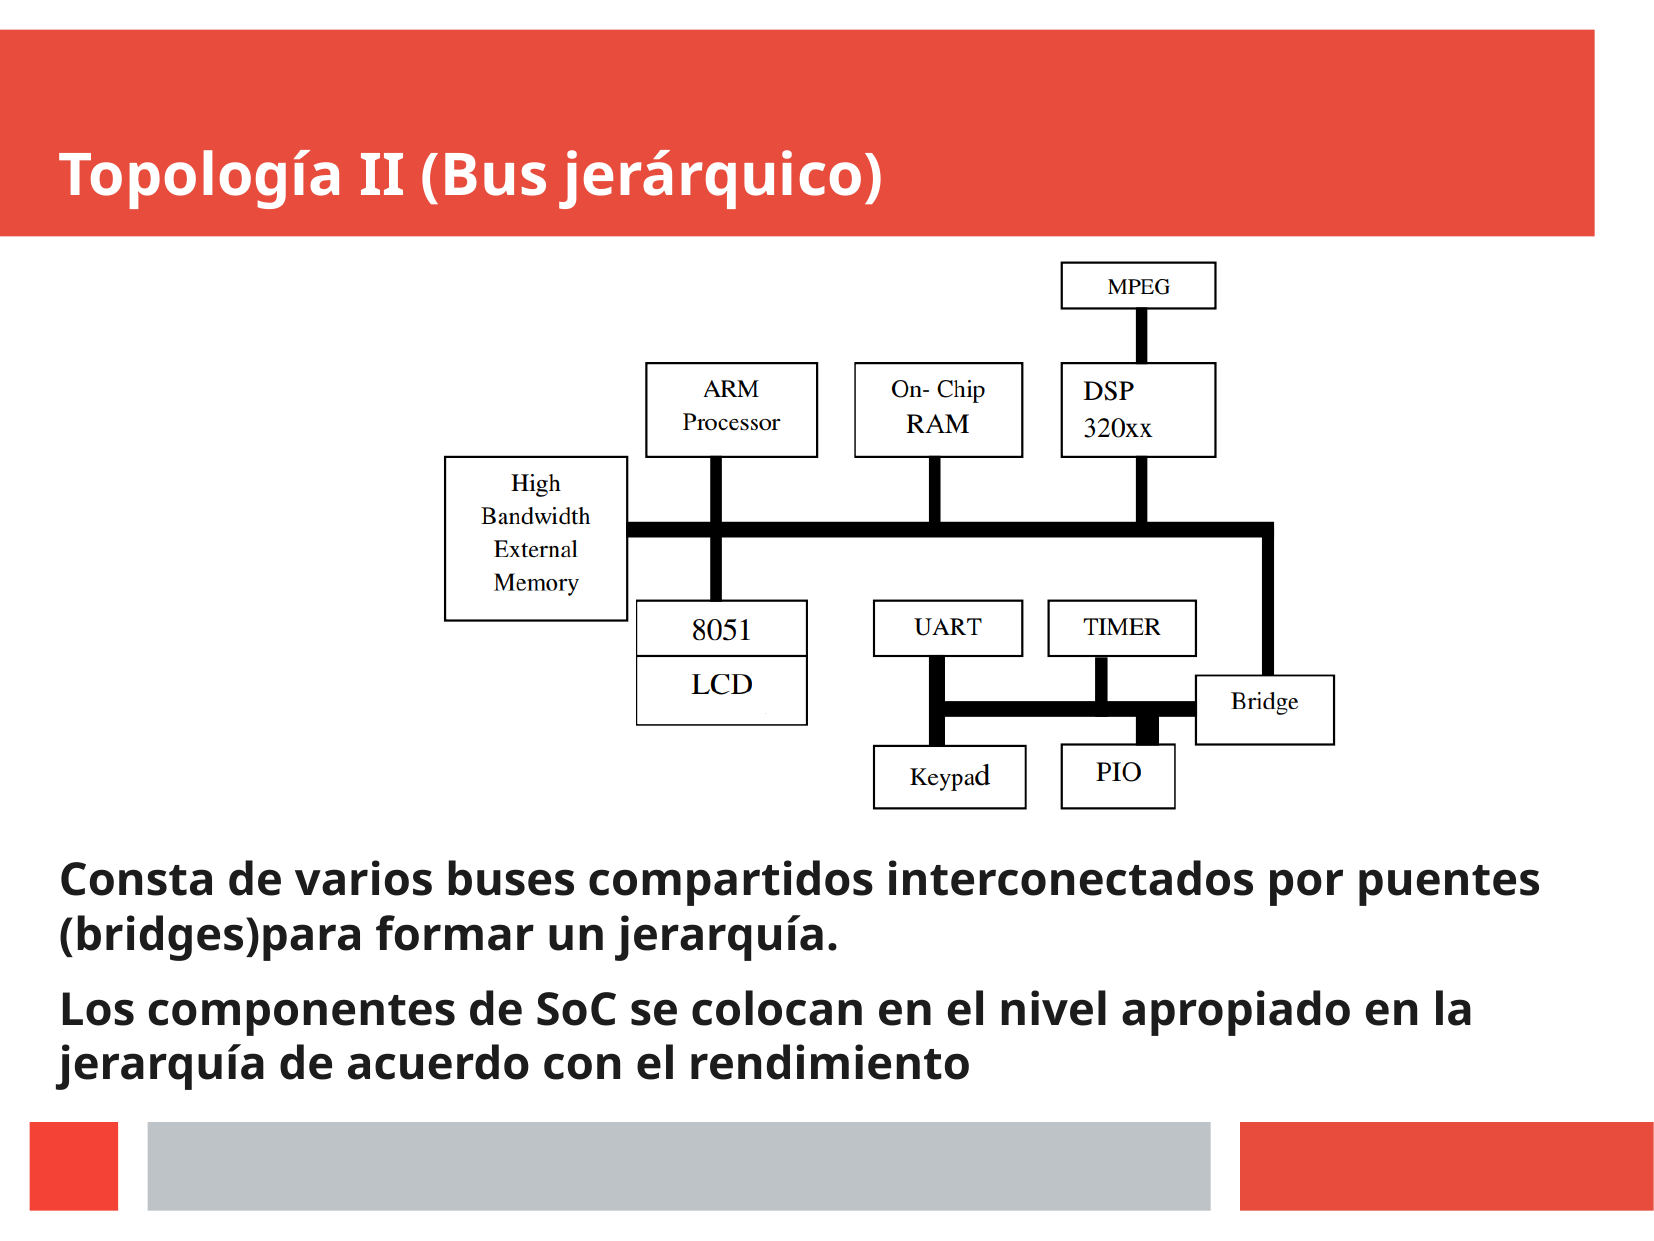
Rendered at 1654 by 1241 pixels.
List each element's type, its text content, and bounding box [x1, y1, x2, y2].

title Topología II (Bus jerárquico) [59, 59, 1595, 207]
list Consta de varios buses compartidos interconectados por puentes (bridges)para formar un jerarquía. Los componentes de SoC se colocan en el nivel apropiado en la jerarquía de acuerdo con el rendimiento [59, 850, 1565, 1093]
picture [401, 252, 1395, 827]
